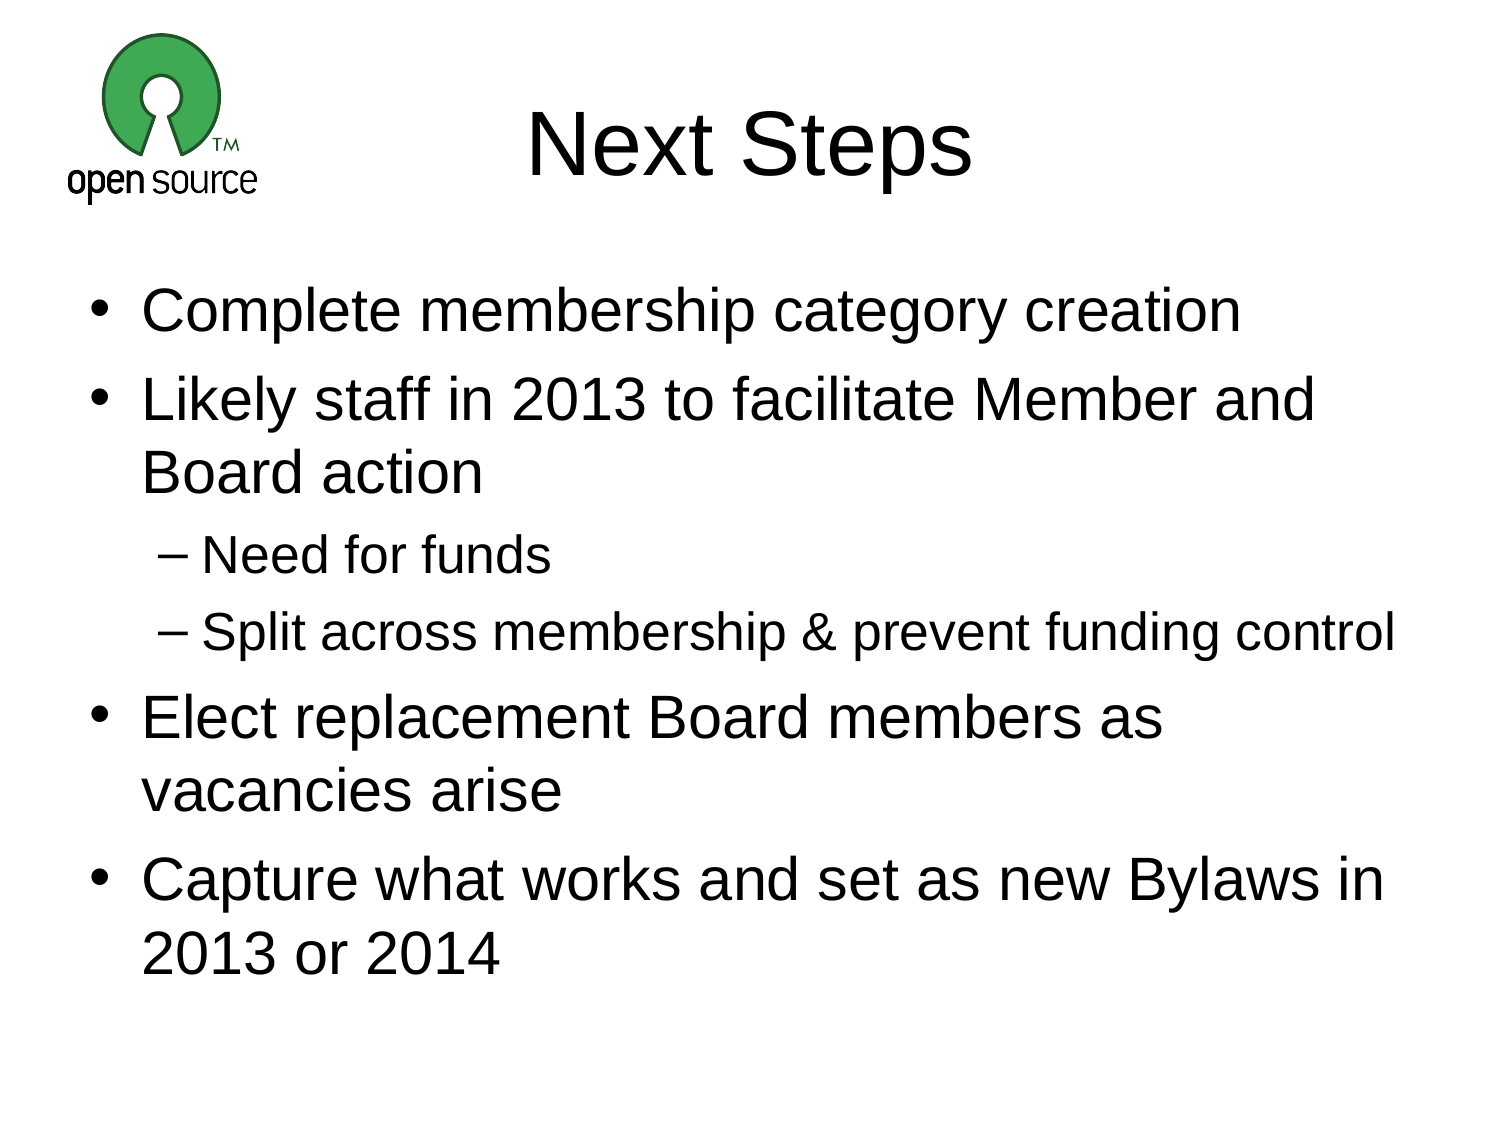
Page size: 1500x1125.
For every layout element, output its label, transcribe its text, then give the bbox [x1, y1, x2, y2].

list Complete membership category creation Likely staff in 2013 to facilitate Member and Board action Need for funds Split across membership & prevent funding control Elect replacement Board members as vacancies arise Capture what works and set as new Bylaws in 2013 or 2014 [75, 262, 1426, 1005]
title Next Steps [75, 45, 1426, 233]
picture [68, 33, 257, 205]
